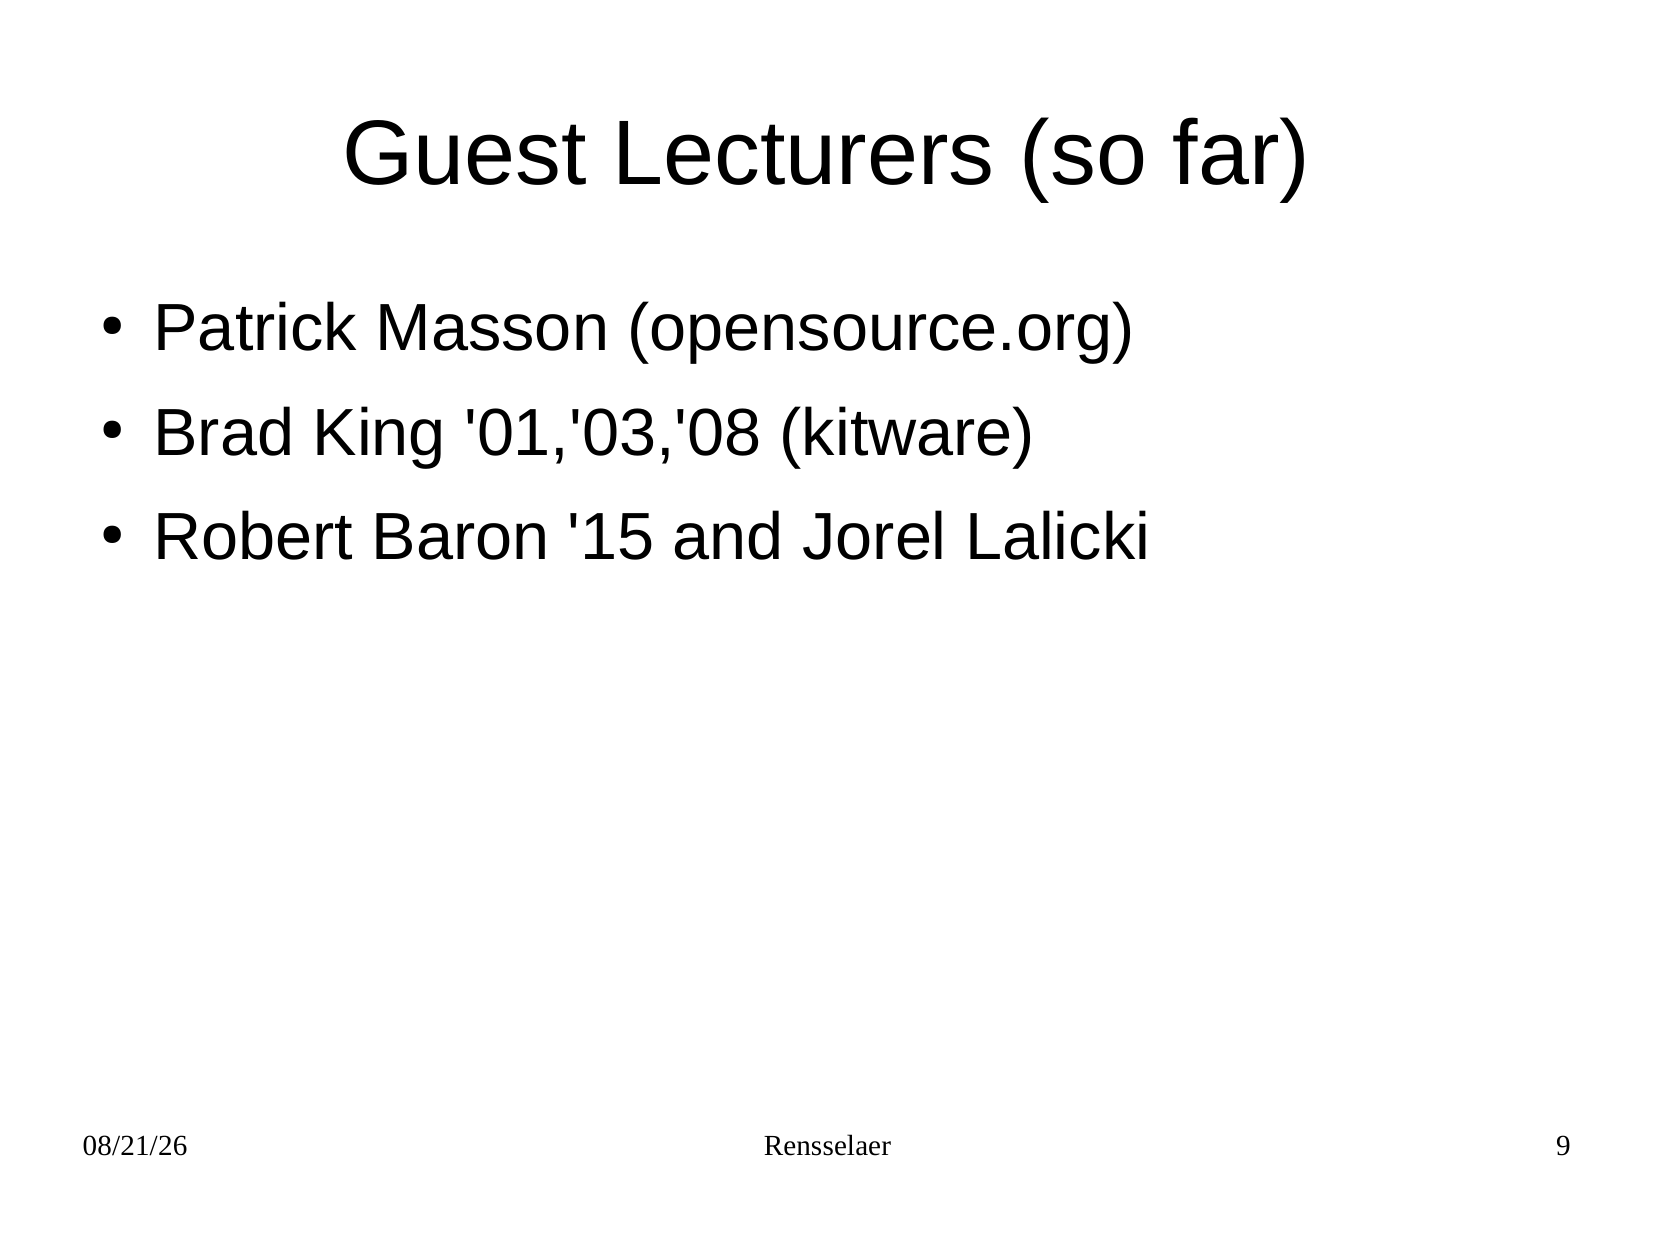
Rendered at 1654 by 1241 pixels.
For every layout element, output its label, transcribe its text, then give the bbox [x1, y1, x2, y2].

list Patrick Masson (opensource.org) Brad King '01,'03,'08 (kitware) Robert Baron '15 and Jorel Lalicki [82, 290, 1571, 1010]
title Guest Lecturers (so far) [82, 49, 1571, 257]
